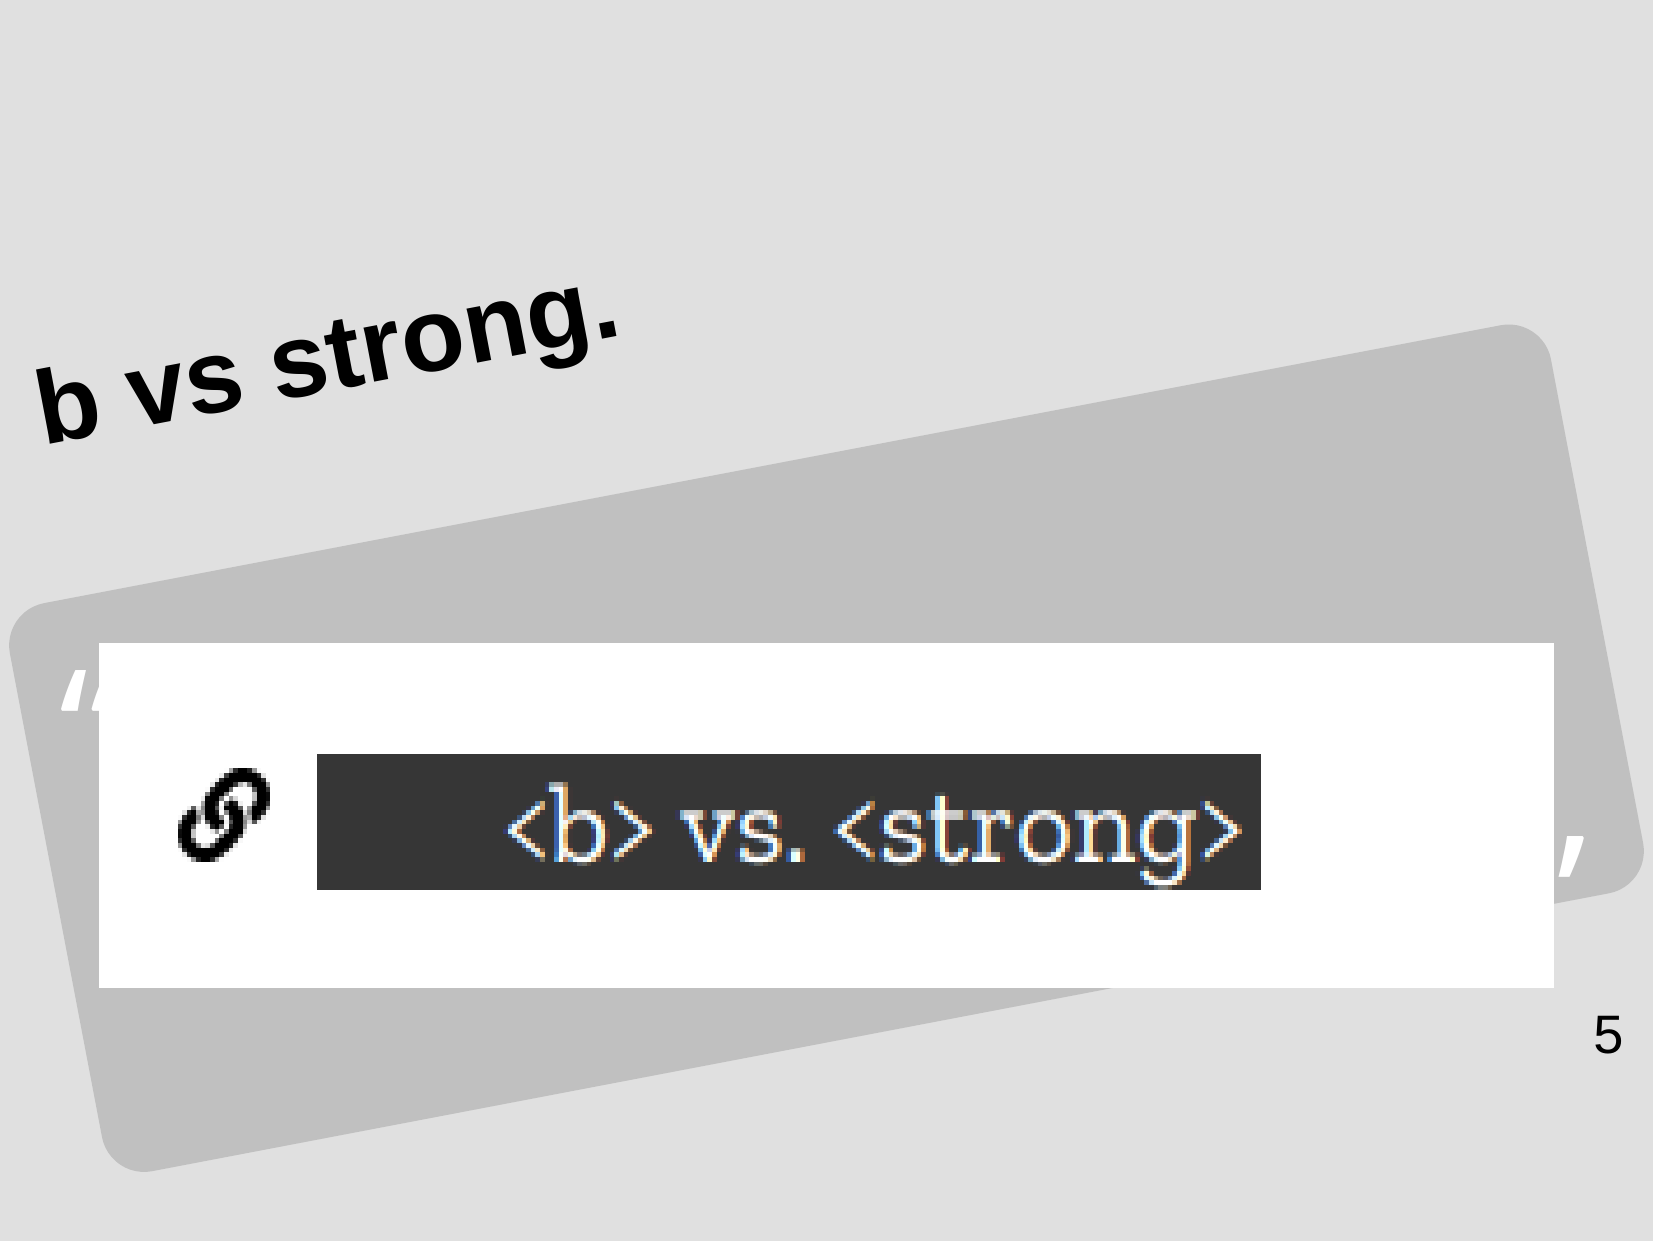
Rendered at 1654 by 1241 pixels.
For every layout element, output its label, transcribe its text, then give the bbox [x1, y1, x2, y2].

picture [99, 643, 1554, 988]
title b vs strong. [16, 29, 1518, 512]
